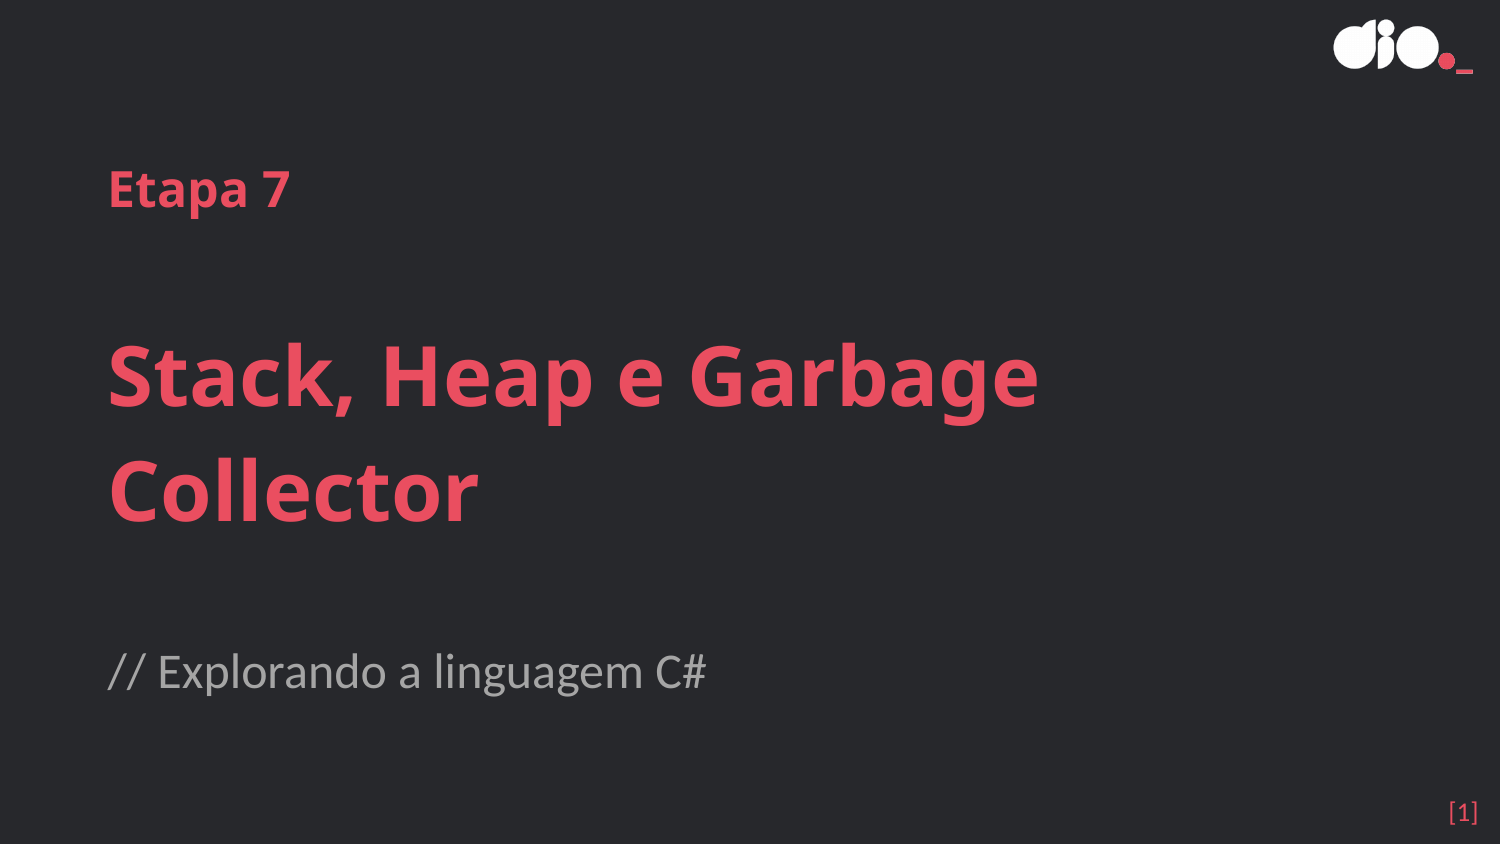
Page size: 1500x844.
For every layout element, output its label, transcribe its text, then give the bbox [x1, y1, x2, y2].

text_box // Explorando a linguagem C# [92, 635, 1309, 701]
text_box Stack, Heap e Garbage Collector [92, 292, 1309, 558]
picture [1333, 19, 1473, 74]
text_box Etapa 7 [92, 142, 1309, 223]
slide_number [<number>] [1403, 779, 1494, 844]
